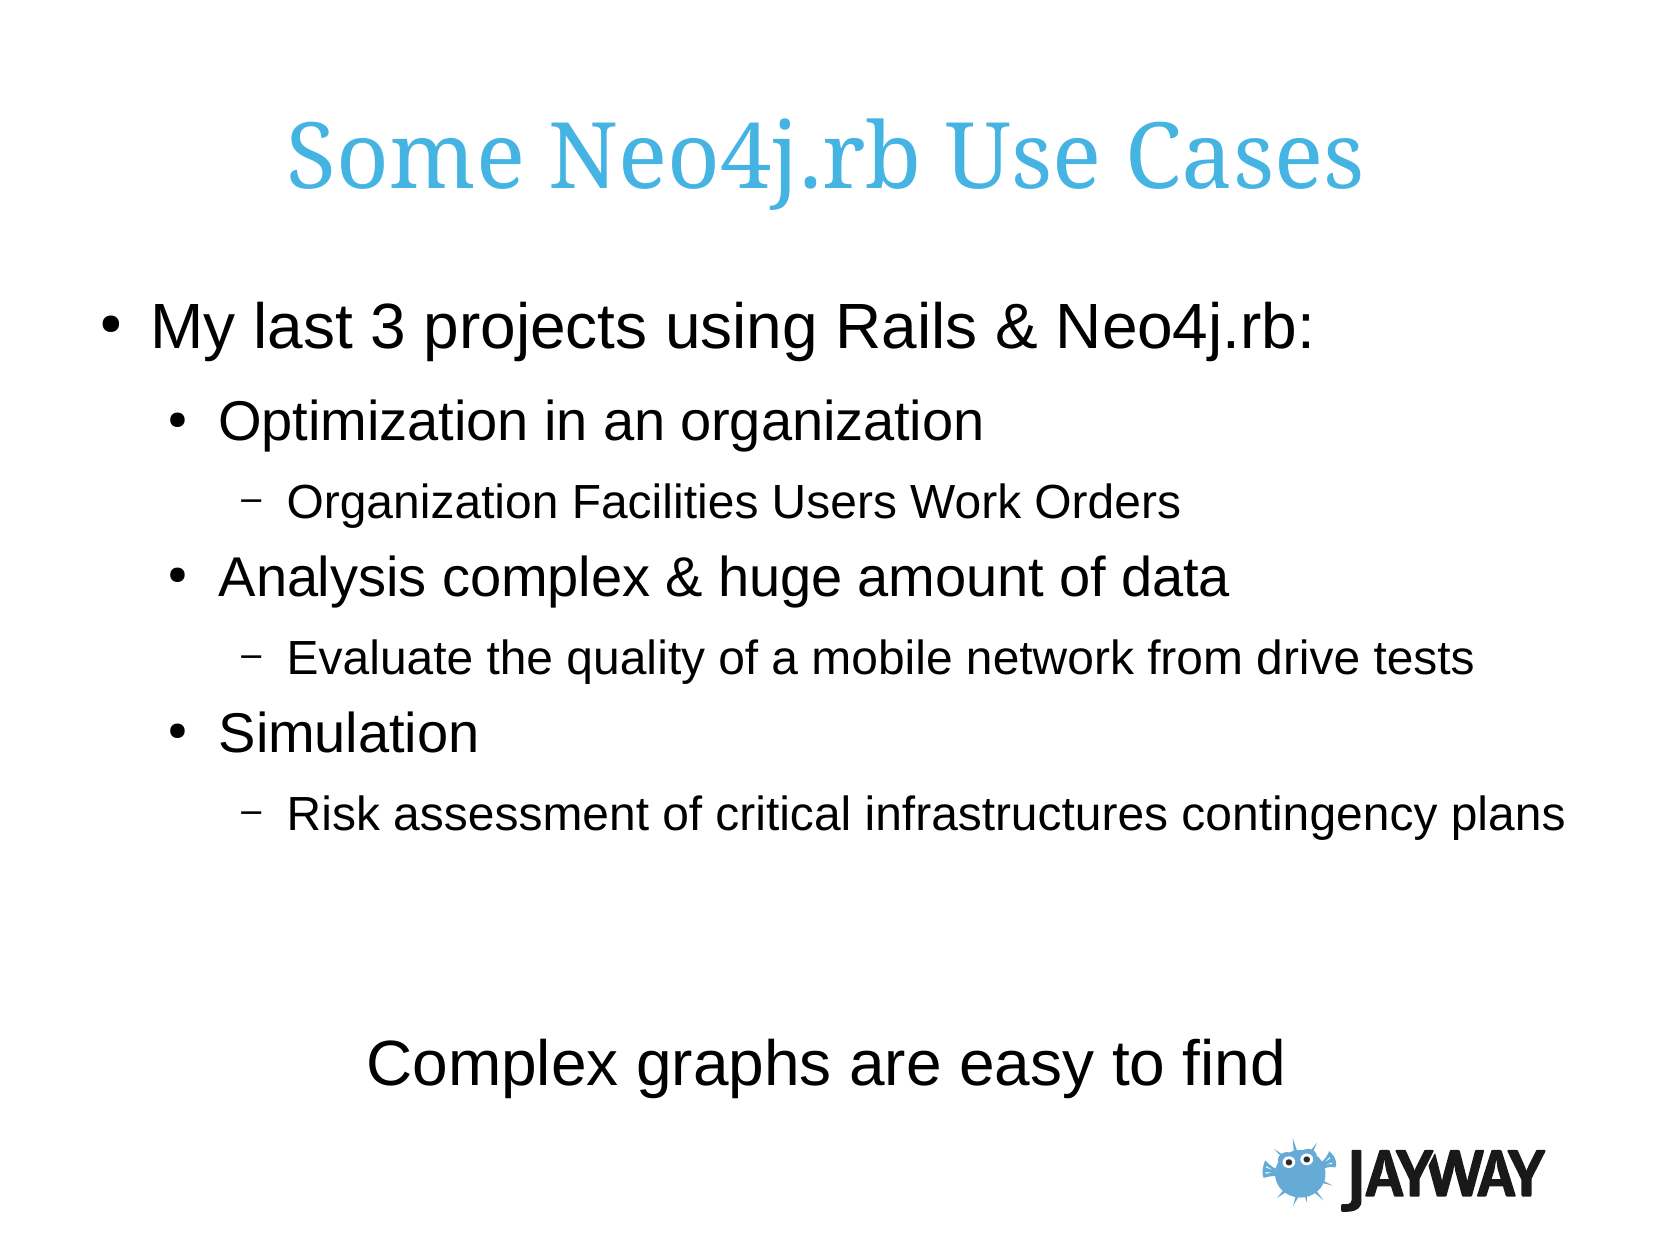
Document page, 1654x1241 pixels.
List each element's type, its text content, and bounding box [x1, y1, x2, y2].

list My last 3 projects using Rails & Neo4j.rb: Optimization in an organization Organization Facilities Users Work Orders Analysis complex & huge amount of data Evaluate the quality of a mobile network from drive tests Simulation Risk assessment of critical infrastructures contingency plans Complex graphs are easy to find [82, 290, 1571, 1109]
title Some Neo4j.rb Use Cases [82, 56, 1571, 250]
